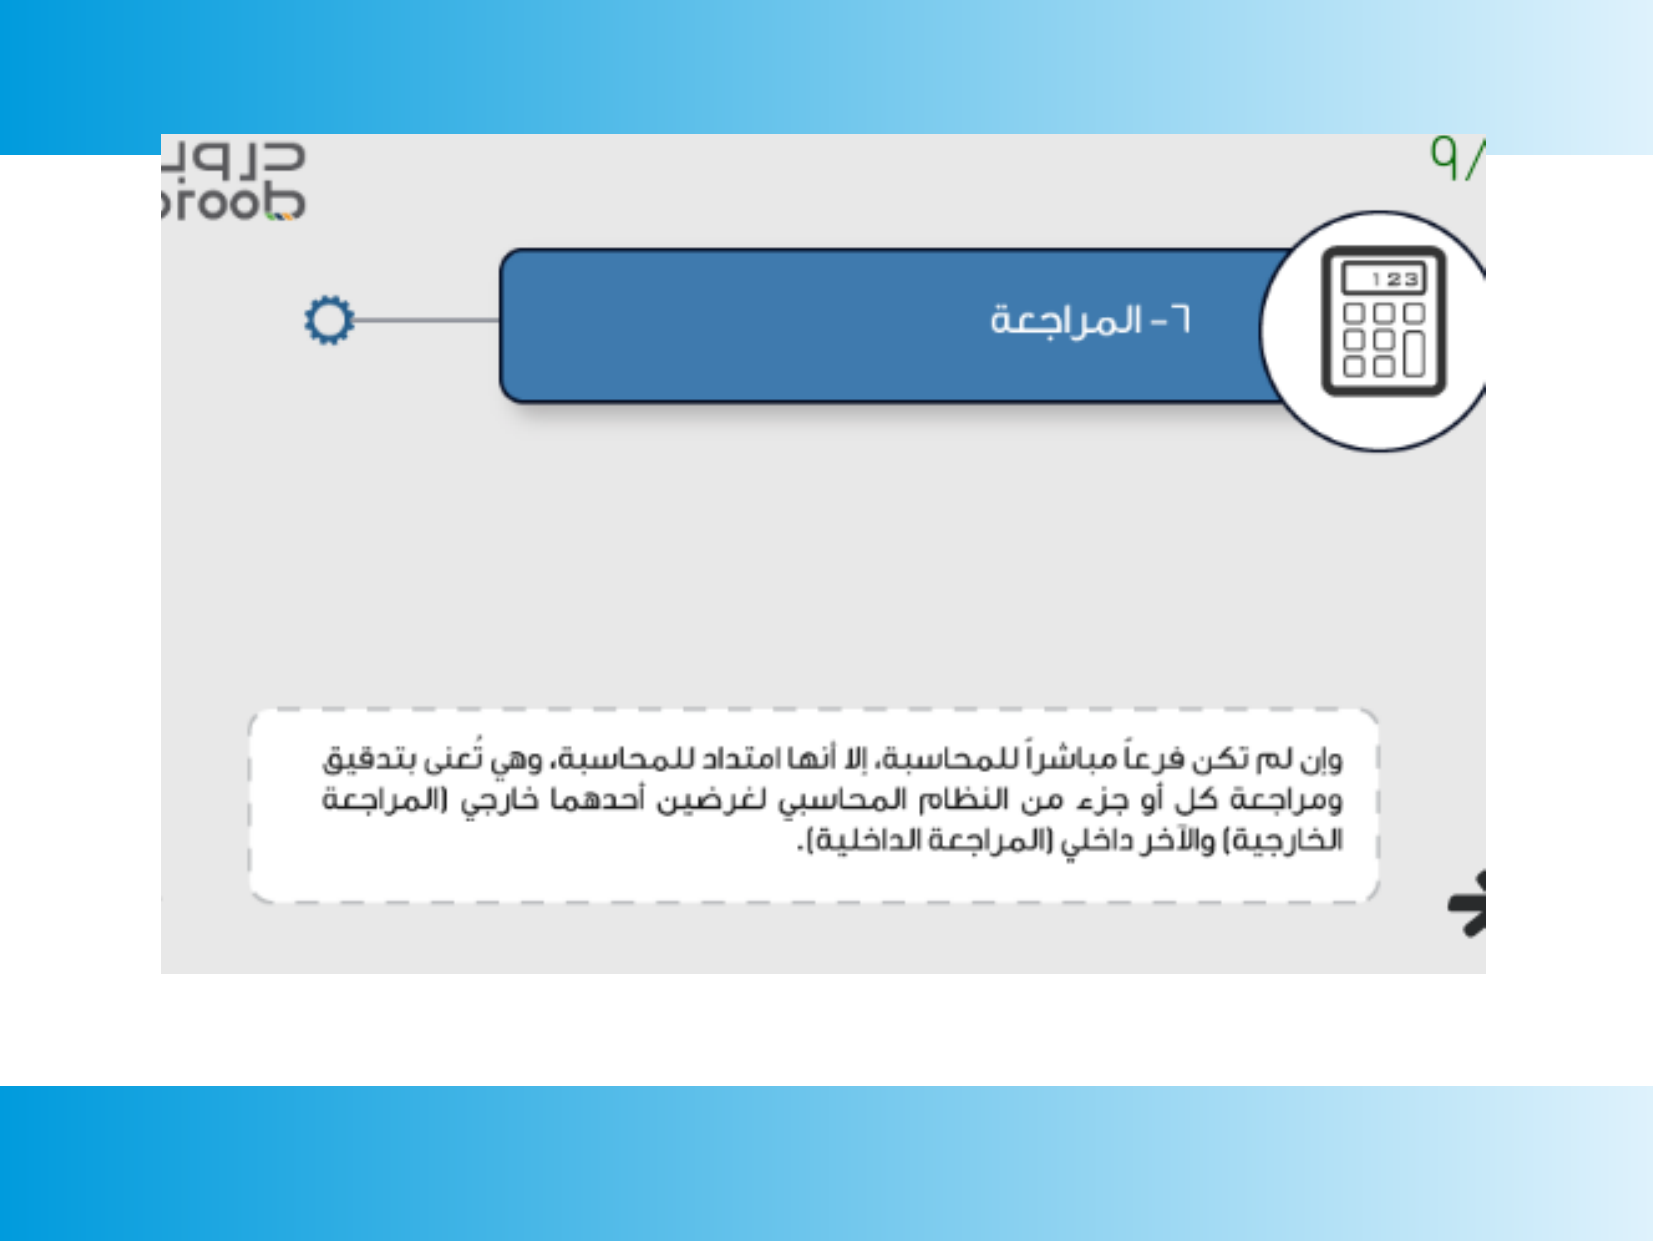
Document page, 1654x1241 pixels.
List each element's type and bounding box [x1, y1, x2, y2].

picture [161, 134, 1486, 974]
